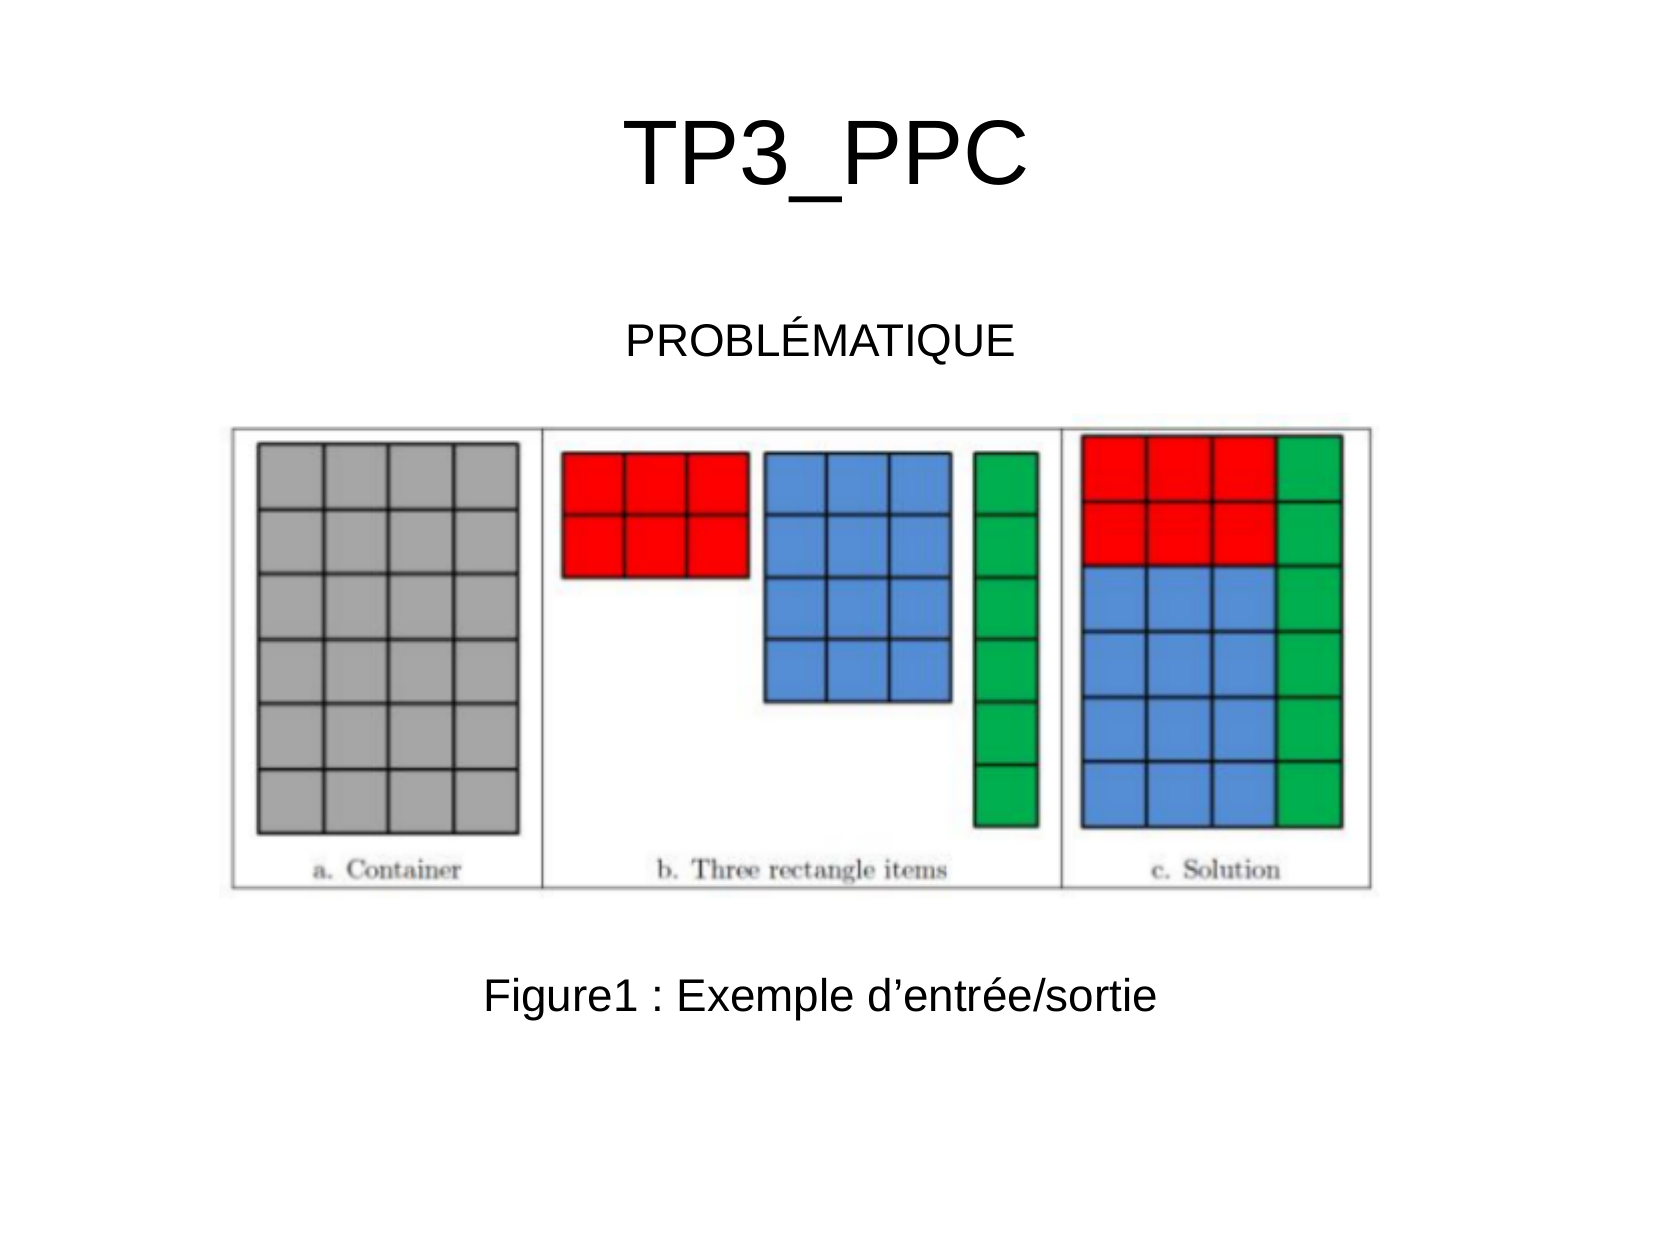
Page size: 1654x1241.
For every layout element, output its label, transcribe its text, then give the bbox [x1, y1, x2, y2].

title TP3_PPC [82, 49, 1571, 257]
picture [219, 413, 1382, 899]
text_box Figure1 : Exemple d’entrée/sortie [342, 962, 1300, 1029]
text_box PROBLÉMATIQUE [342, 307, 1300, 374]
